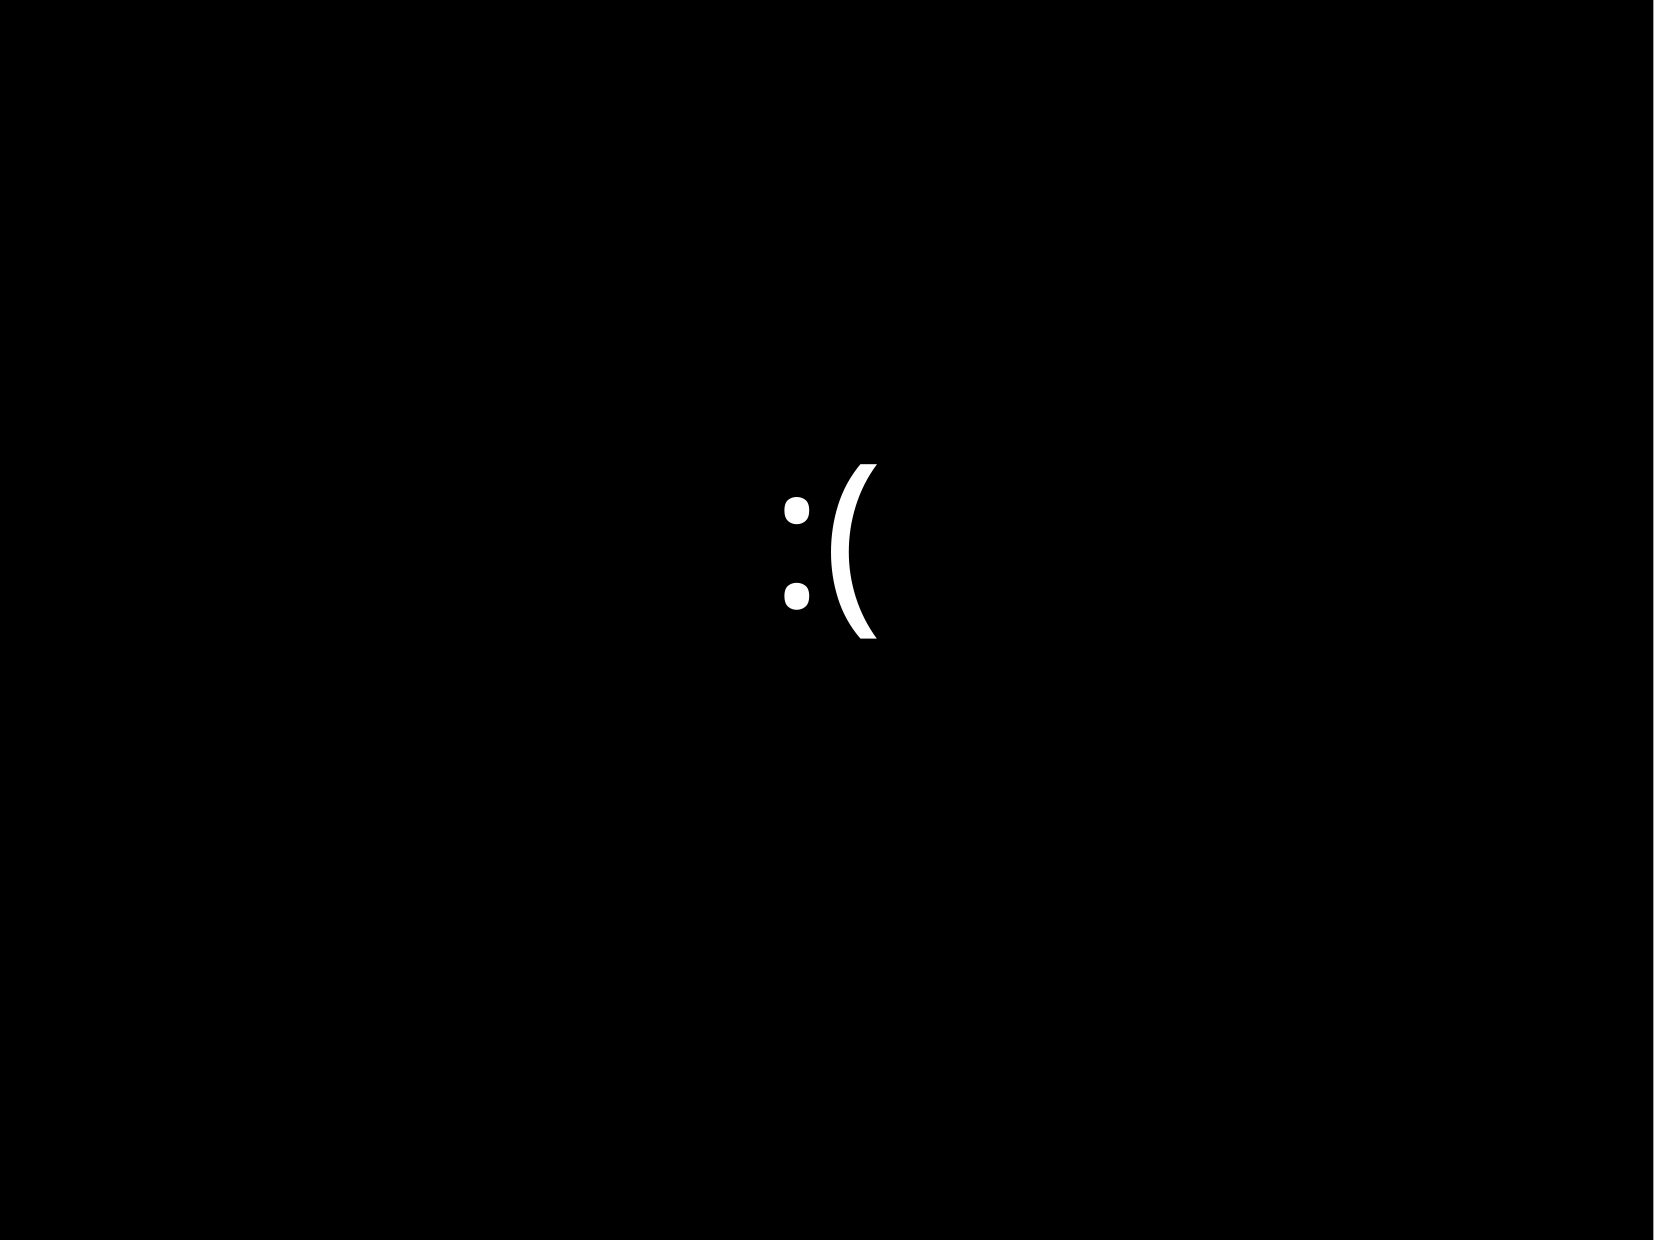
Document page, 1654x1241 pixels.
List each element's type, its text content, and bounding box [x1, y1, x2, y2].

subtitle :( [82, 49, 1571, 1010]
